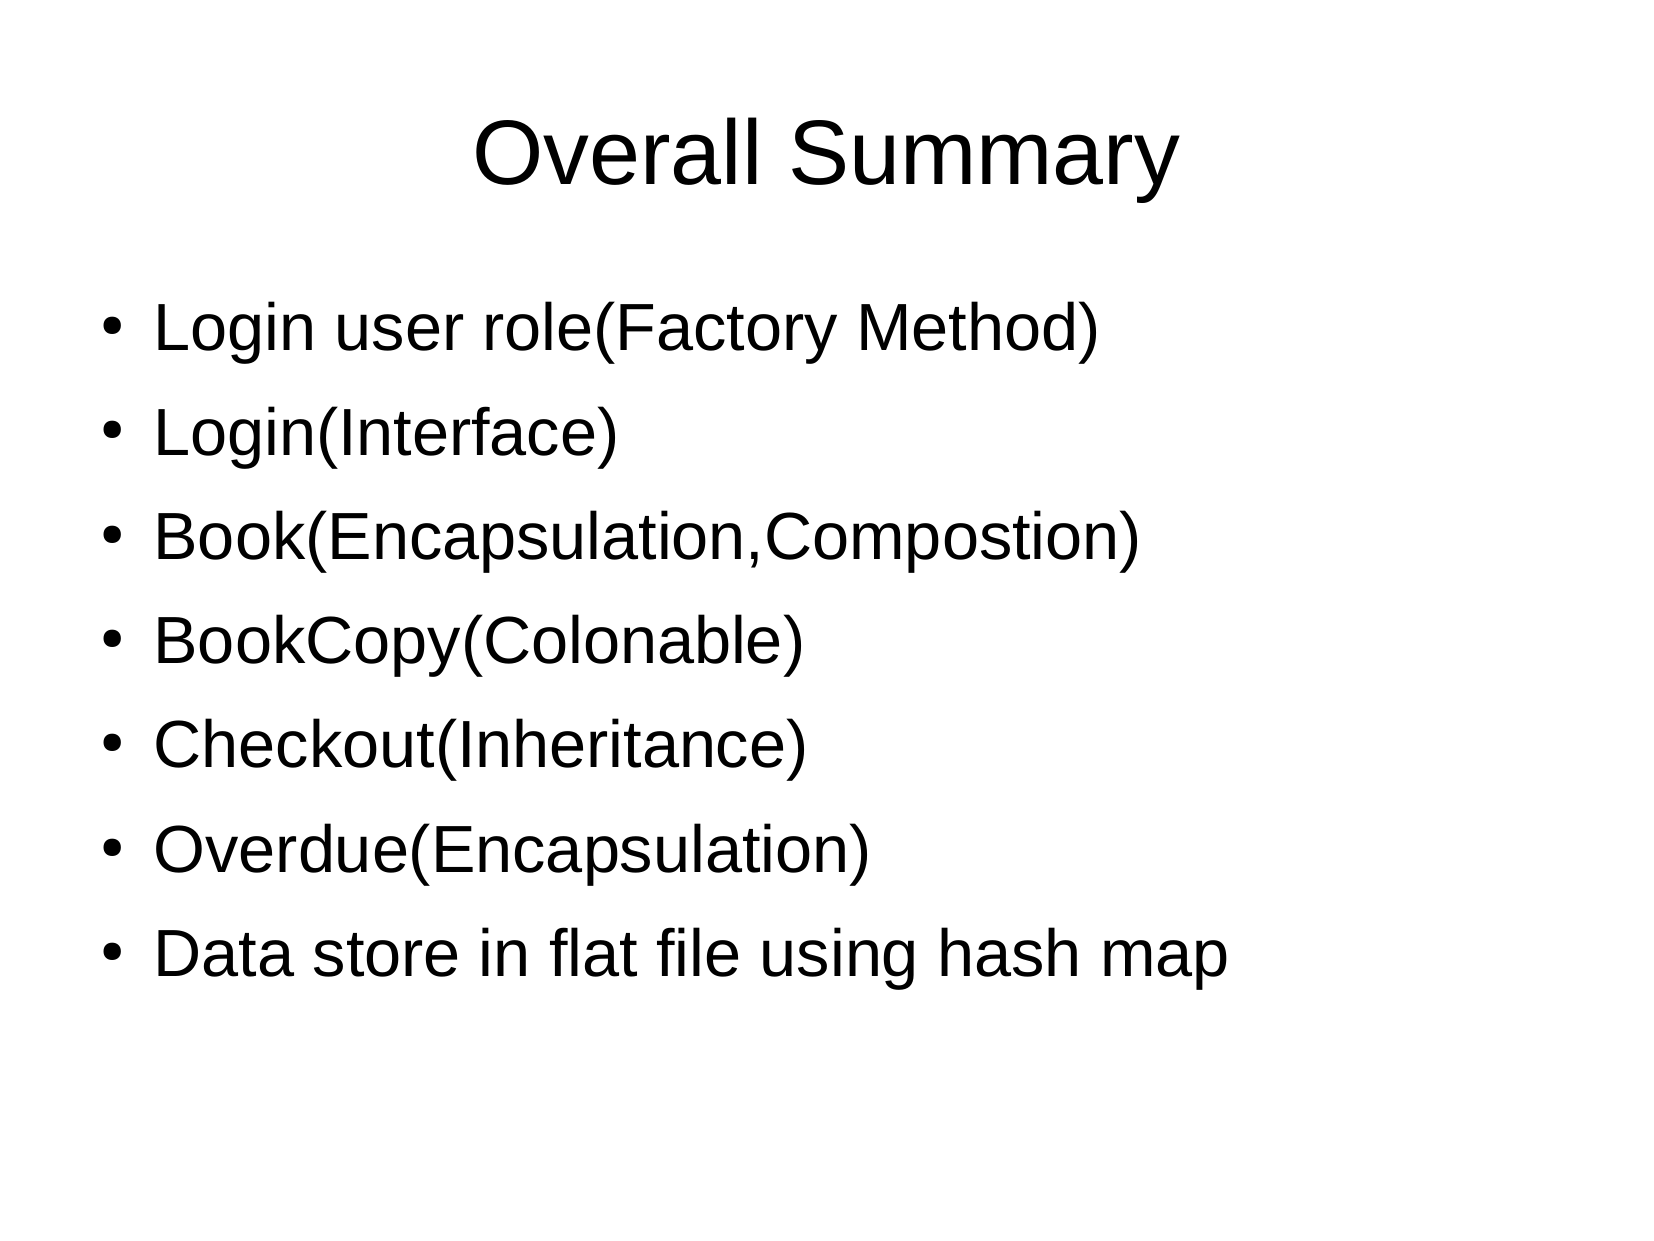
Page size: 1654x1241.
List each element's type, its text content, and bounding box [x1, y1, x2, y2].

title Overall Summary [82, 49, 1571, 257]
list Login user role(Factory Method) Login(Interface) Book(Encapsulation,Compostion) BookCopy(Colonable) Checkout(Inheritance) Overdue(Encapsulation) Data store in flat file using hash map [82, 290, 1571, 1010]
